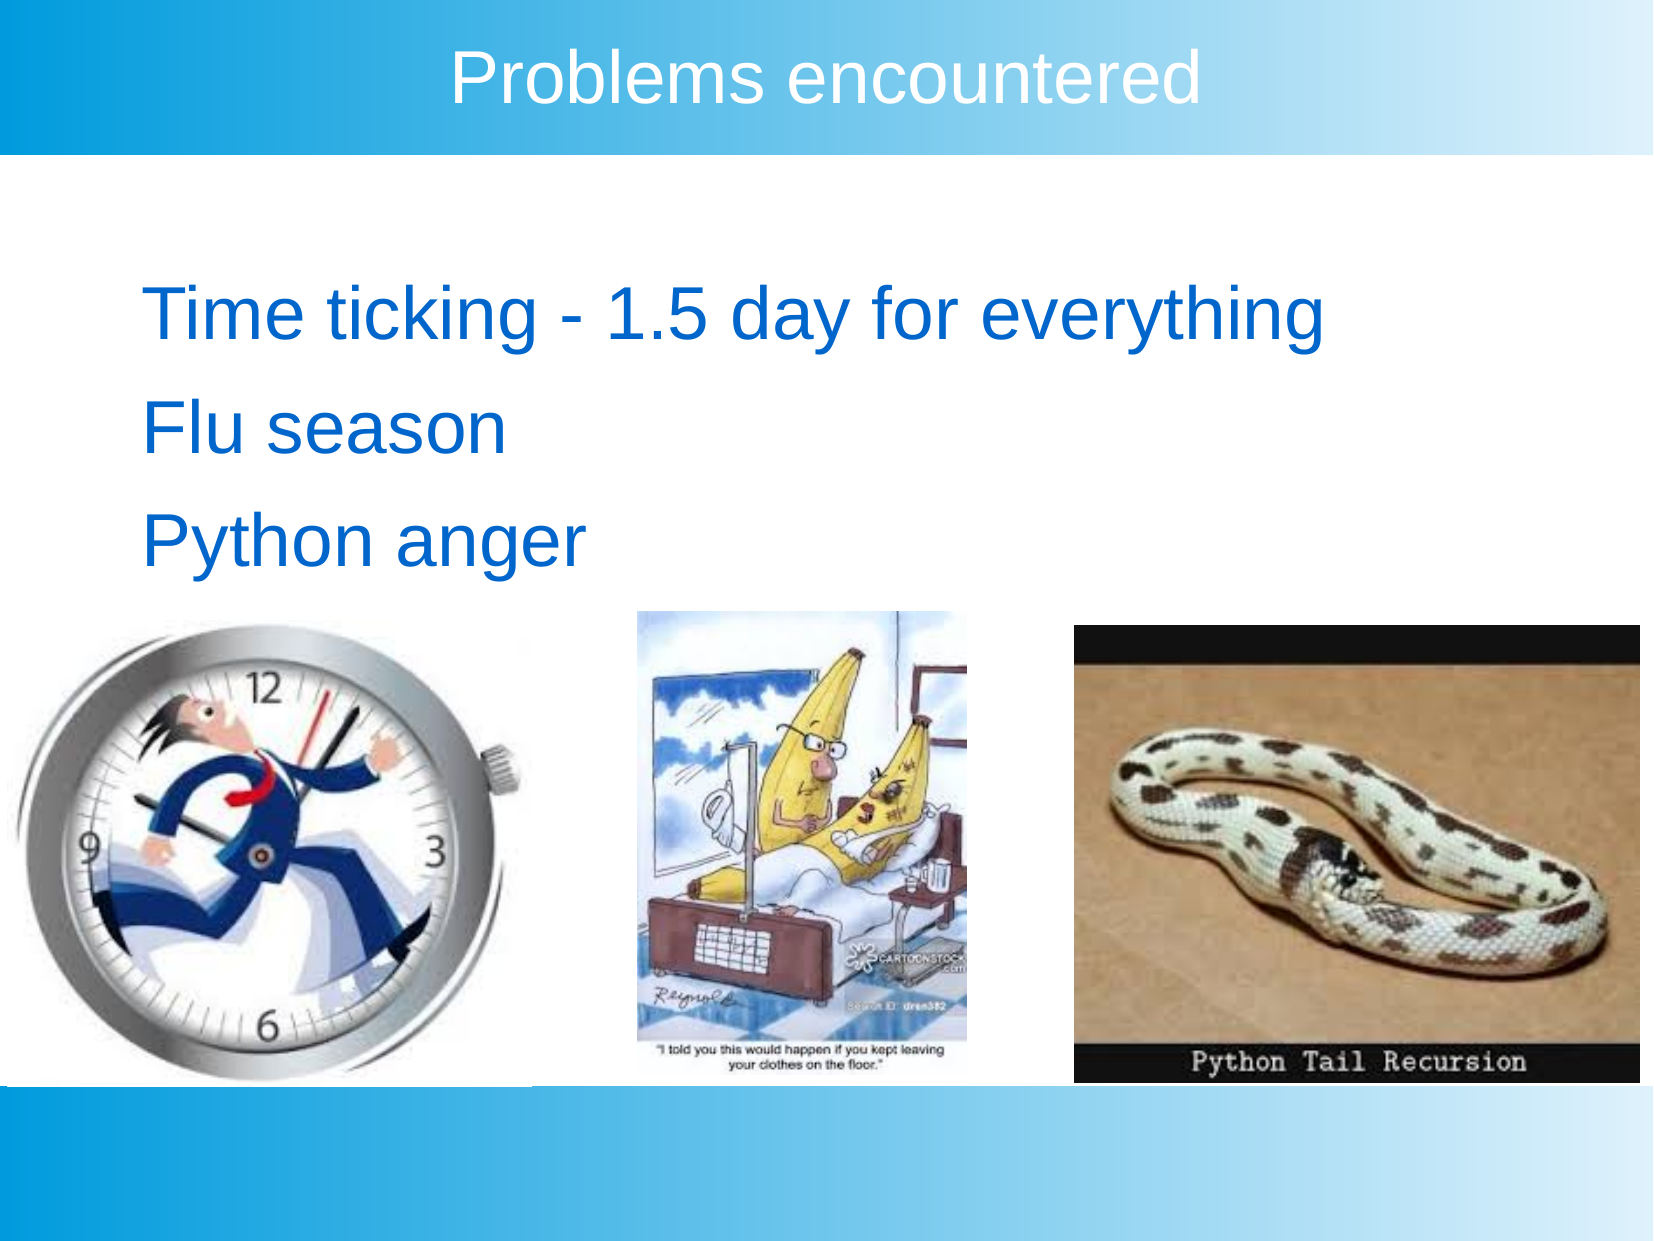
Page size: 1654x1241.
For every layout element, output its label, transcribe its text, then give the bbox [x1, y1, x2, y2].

picture [1074, 625, 1640, 1083]
picture [7, 620, 532, 1241]
list Time ticking - 1.5 day for everything Flu season Python anger [70, 271, 1560, 991]
title Problems encountered [82, 25, 1571, 130]
picture [637, 611, 967, 1075]
